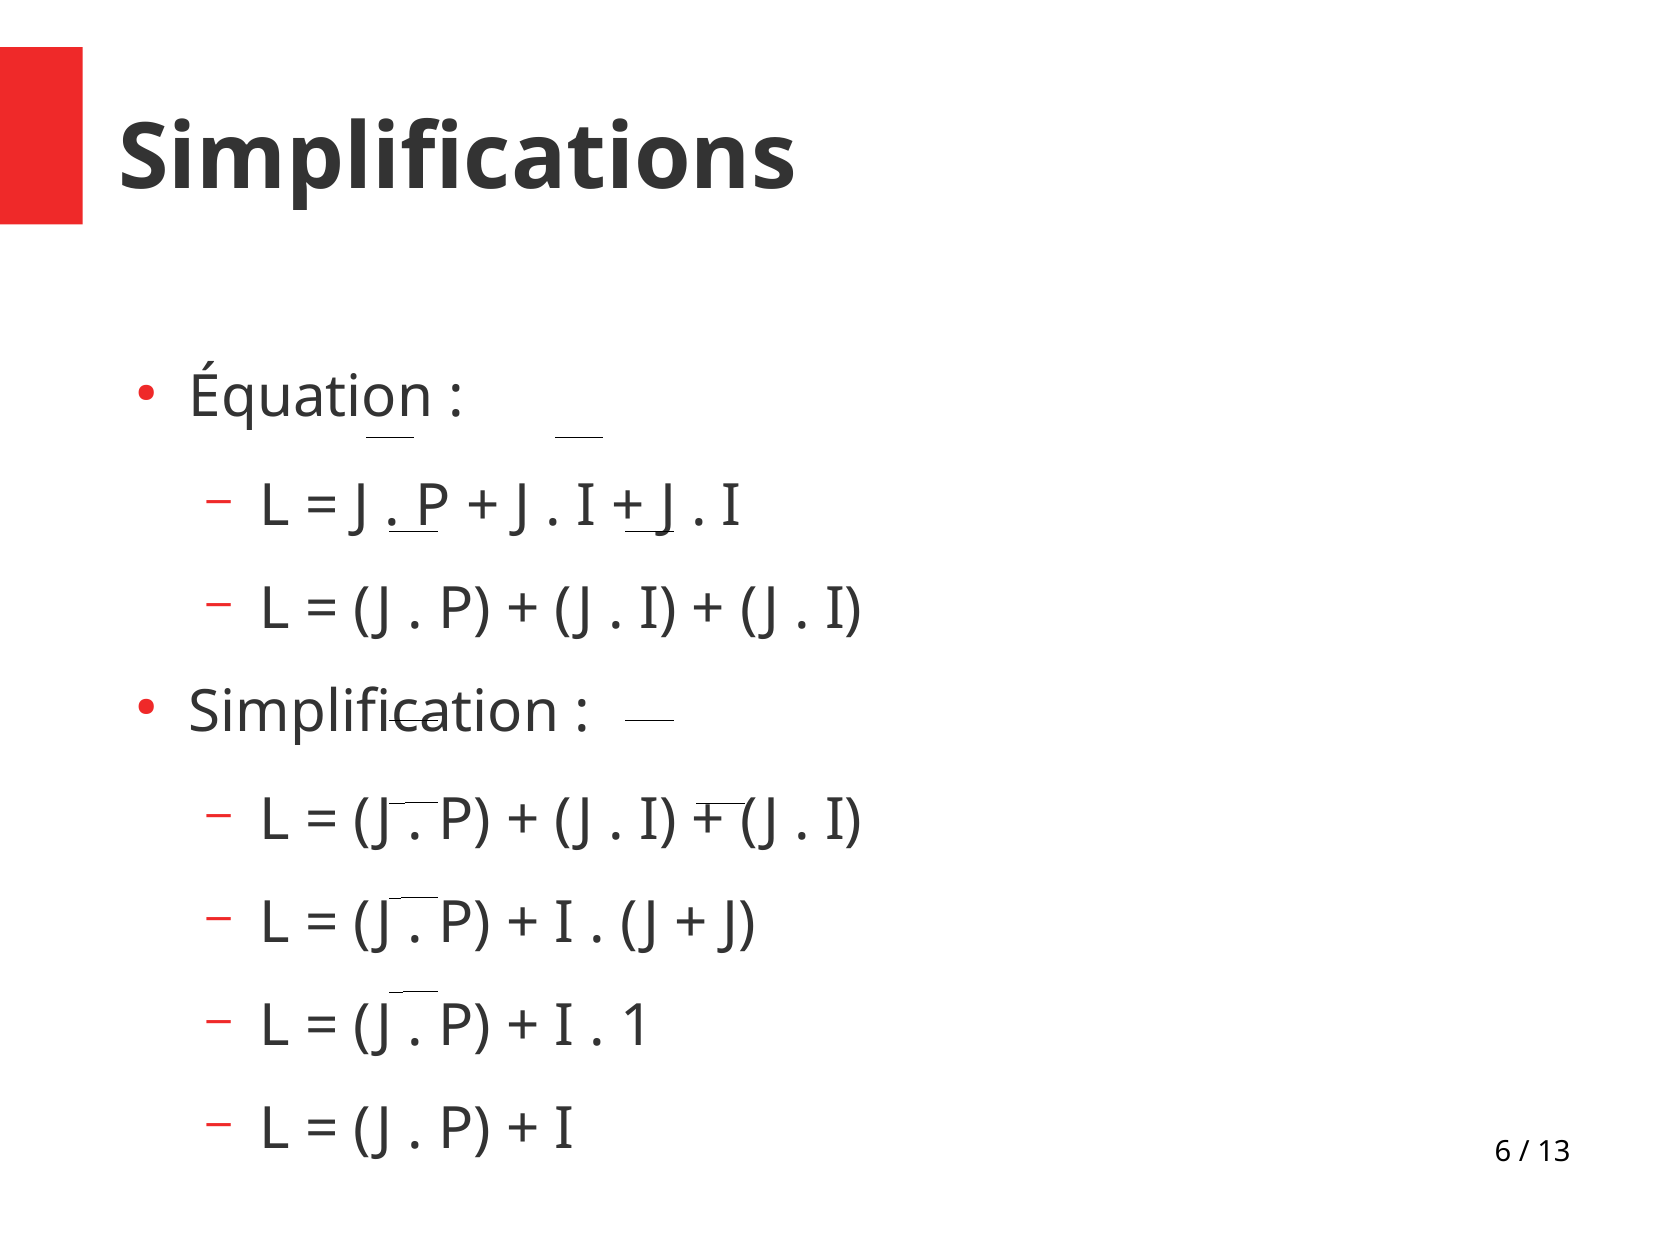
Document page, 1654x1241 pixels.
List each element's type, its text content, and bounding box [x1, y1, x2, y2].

title Simplifications [118, 49, 1571, 257]
list Équation : L = J . P + J . I + J . I L = (J . P) + (J . I) + (J . I) Simplification : L = (J . P) + (J . I) + (J . I) L = (J . P) + I . (J + J) L = (J . P) + I . 1 L = (J . P) + I [118, 354, 1536, 1074]
